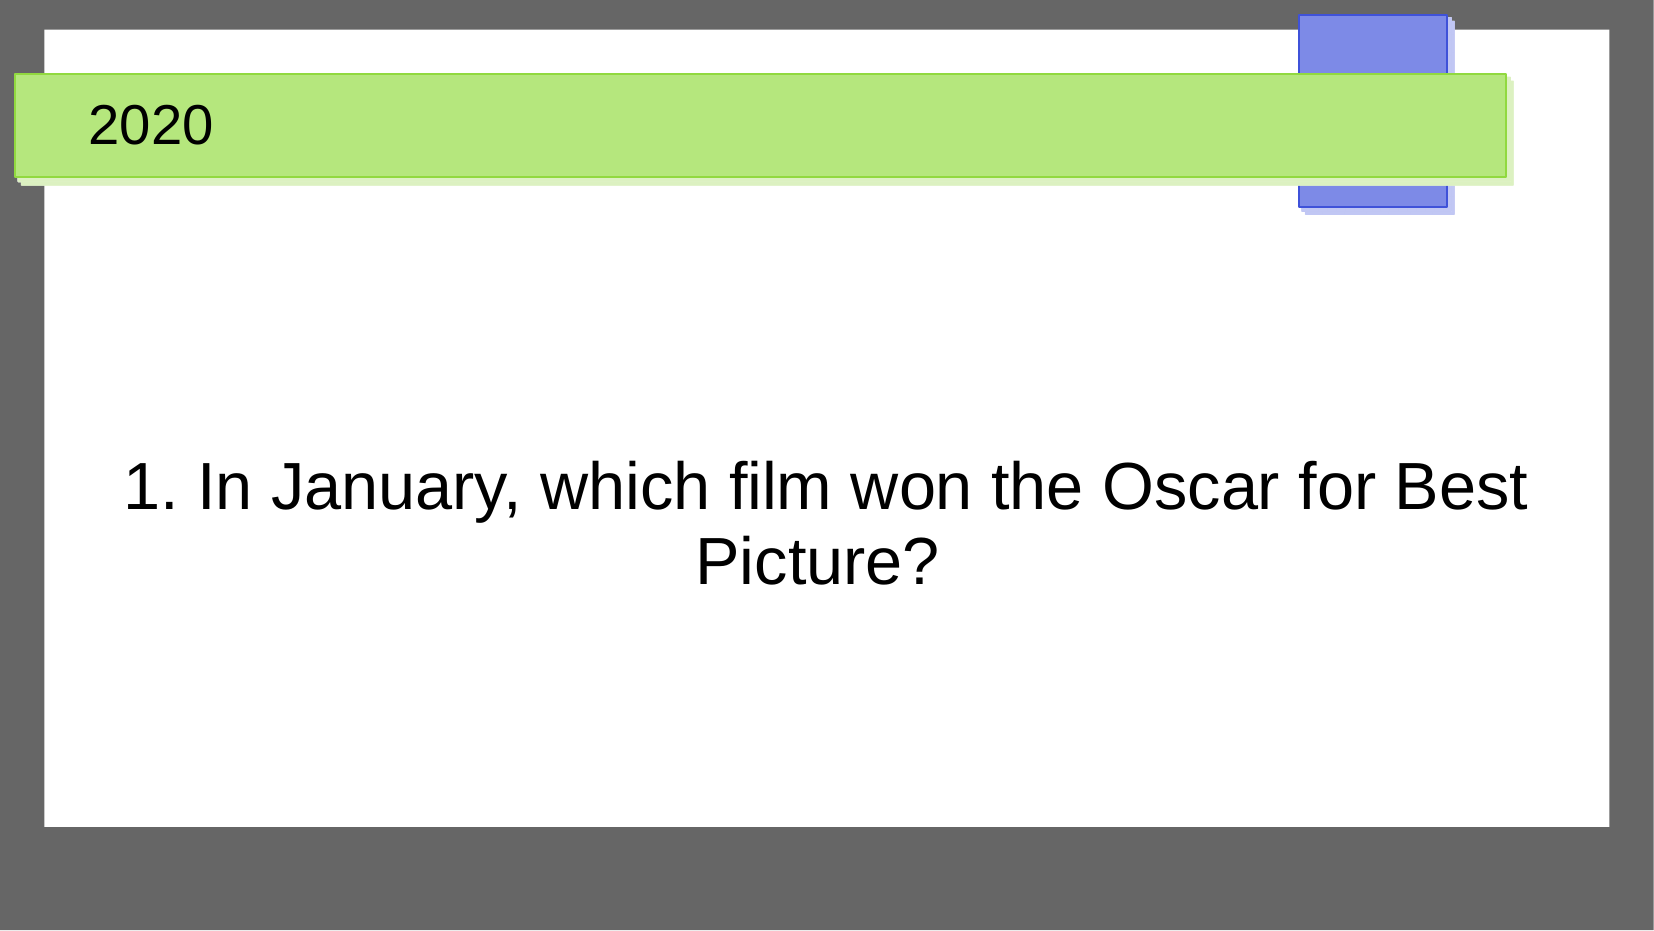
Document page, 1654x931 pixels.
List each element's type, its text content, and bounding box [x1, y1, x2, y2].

title 2020 [88, 73, 1506, 178]
text_box 1. In January, which film won the Oscar for Best Picture? [88, 236, 1565, 813]
